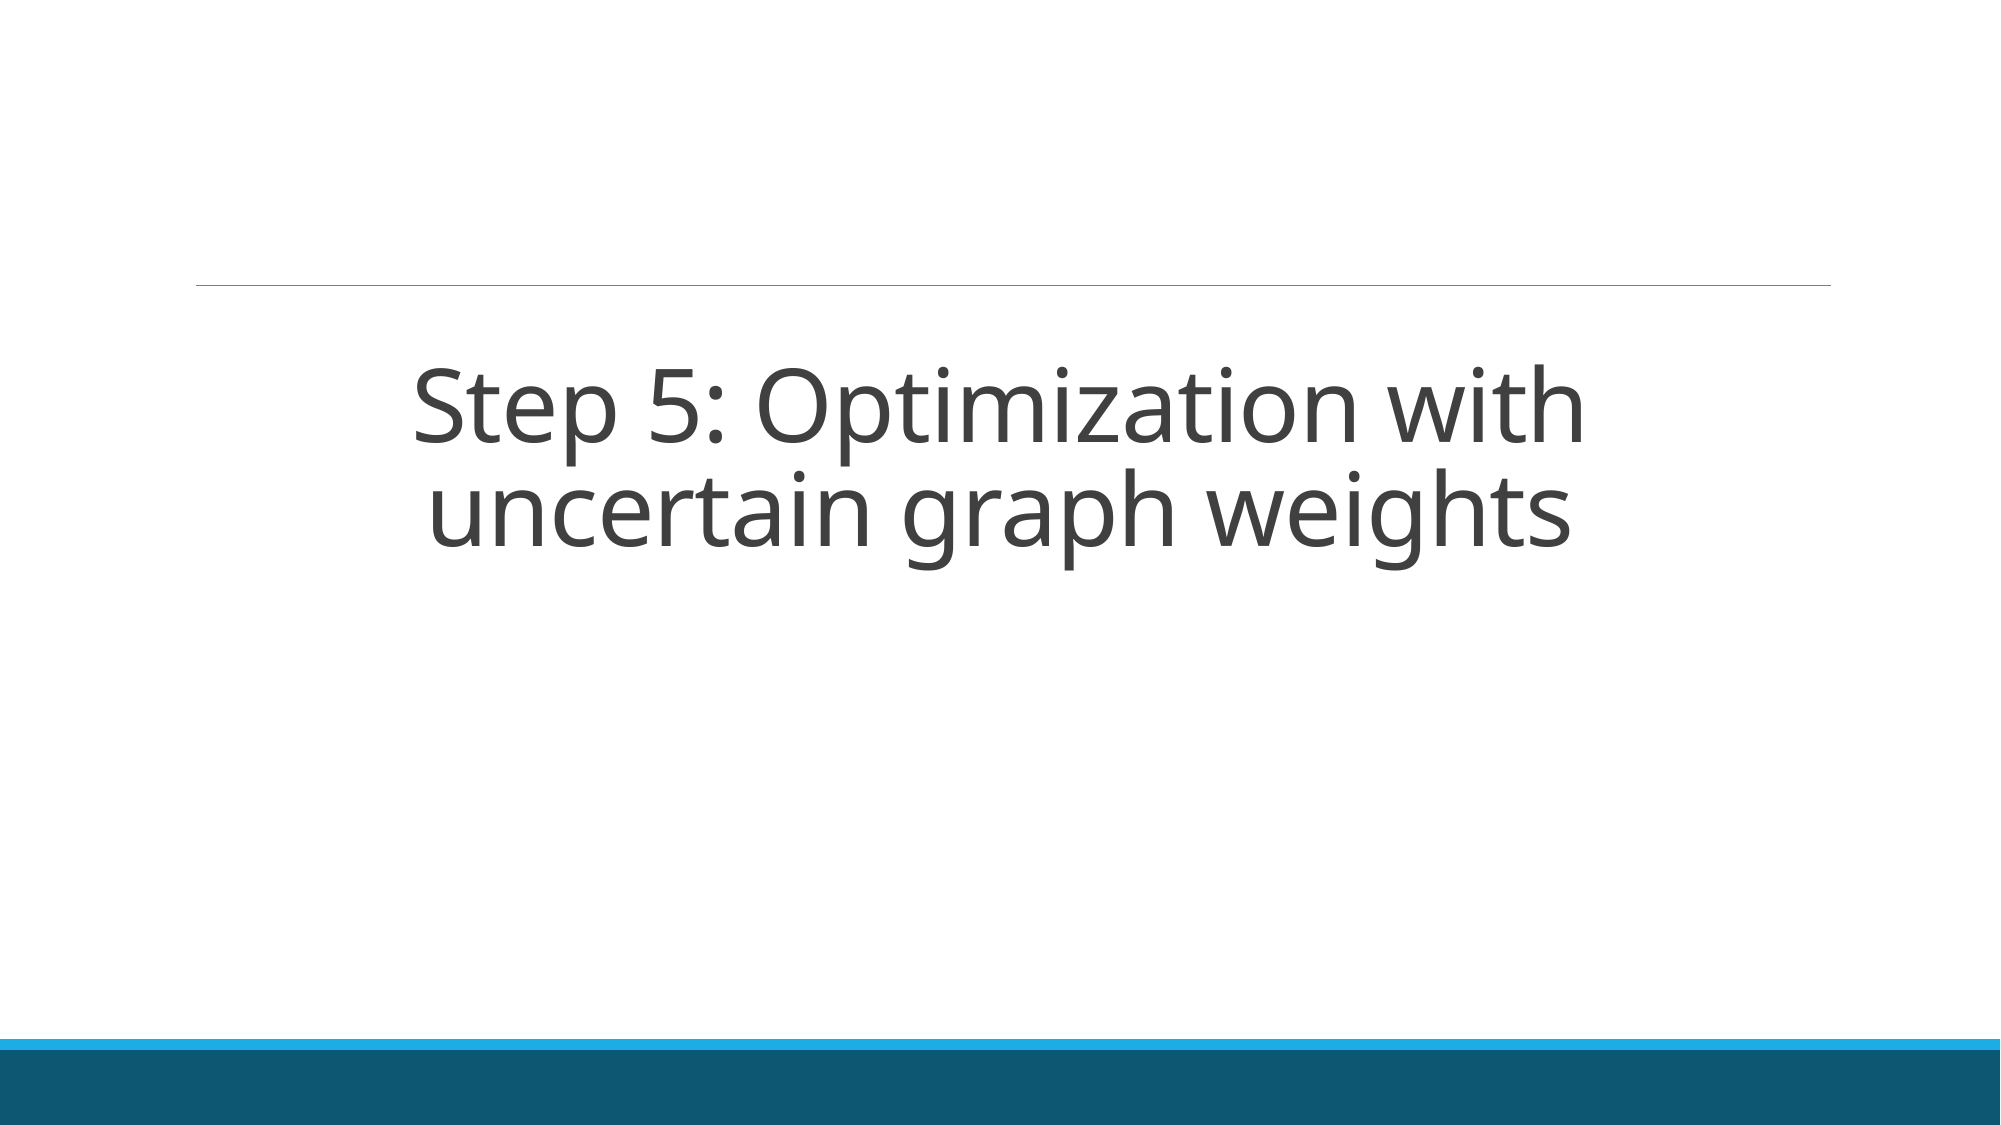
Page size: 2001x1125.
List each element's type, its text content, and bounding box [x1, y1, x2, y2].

title Step 5: Optimization with uncertain graph weights [174, 337, 1825, 576]
